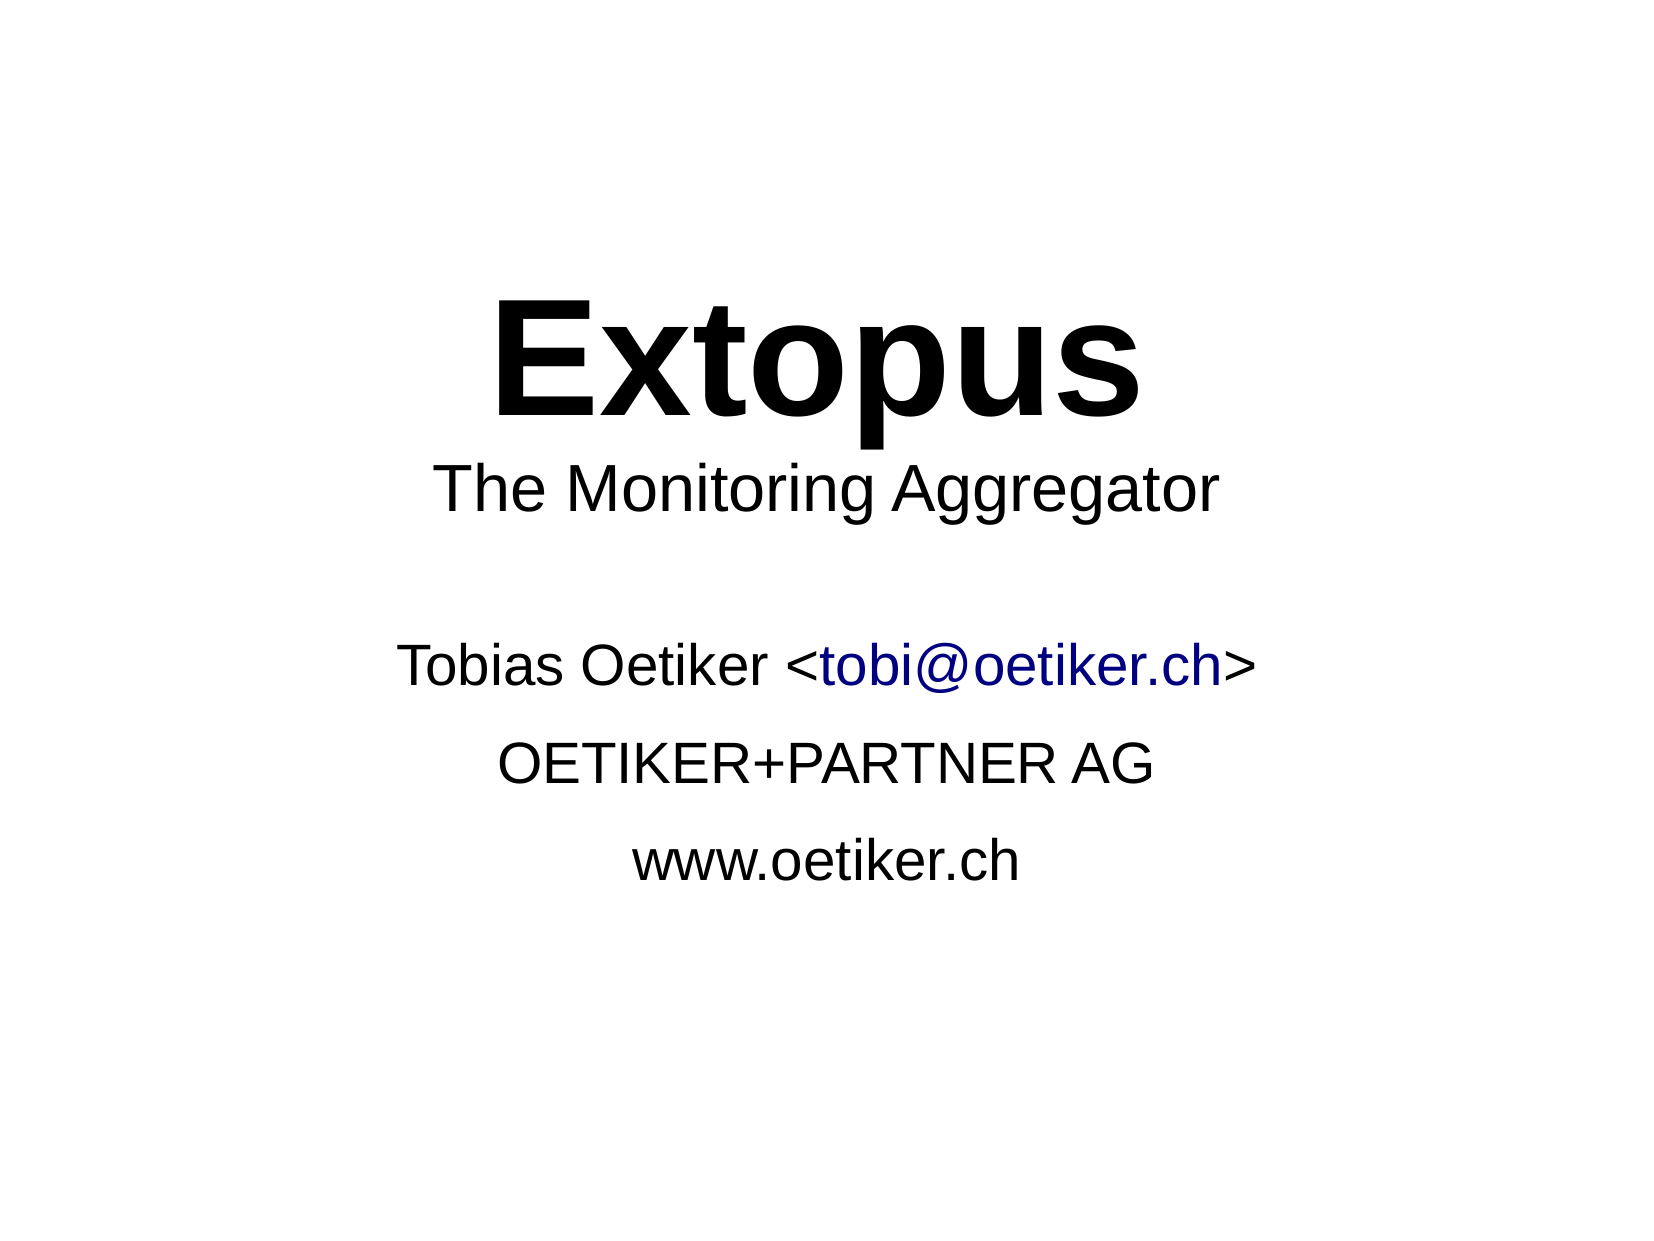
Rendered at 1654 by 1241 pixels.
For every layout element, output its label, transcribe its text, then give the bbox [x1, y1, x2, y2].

subtitle Extopus The Monitoring Aggregator Tobias Oetiker <tobi@oetiker.ch> OETIKER+PARTNER AG www.oetiker.ch [82, 49, 1571, 1109]
